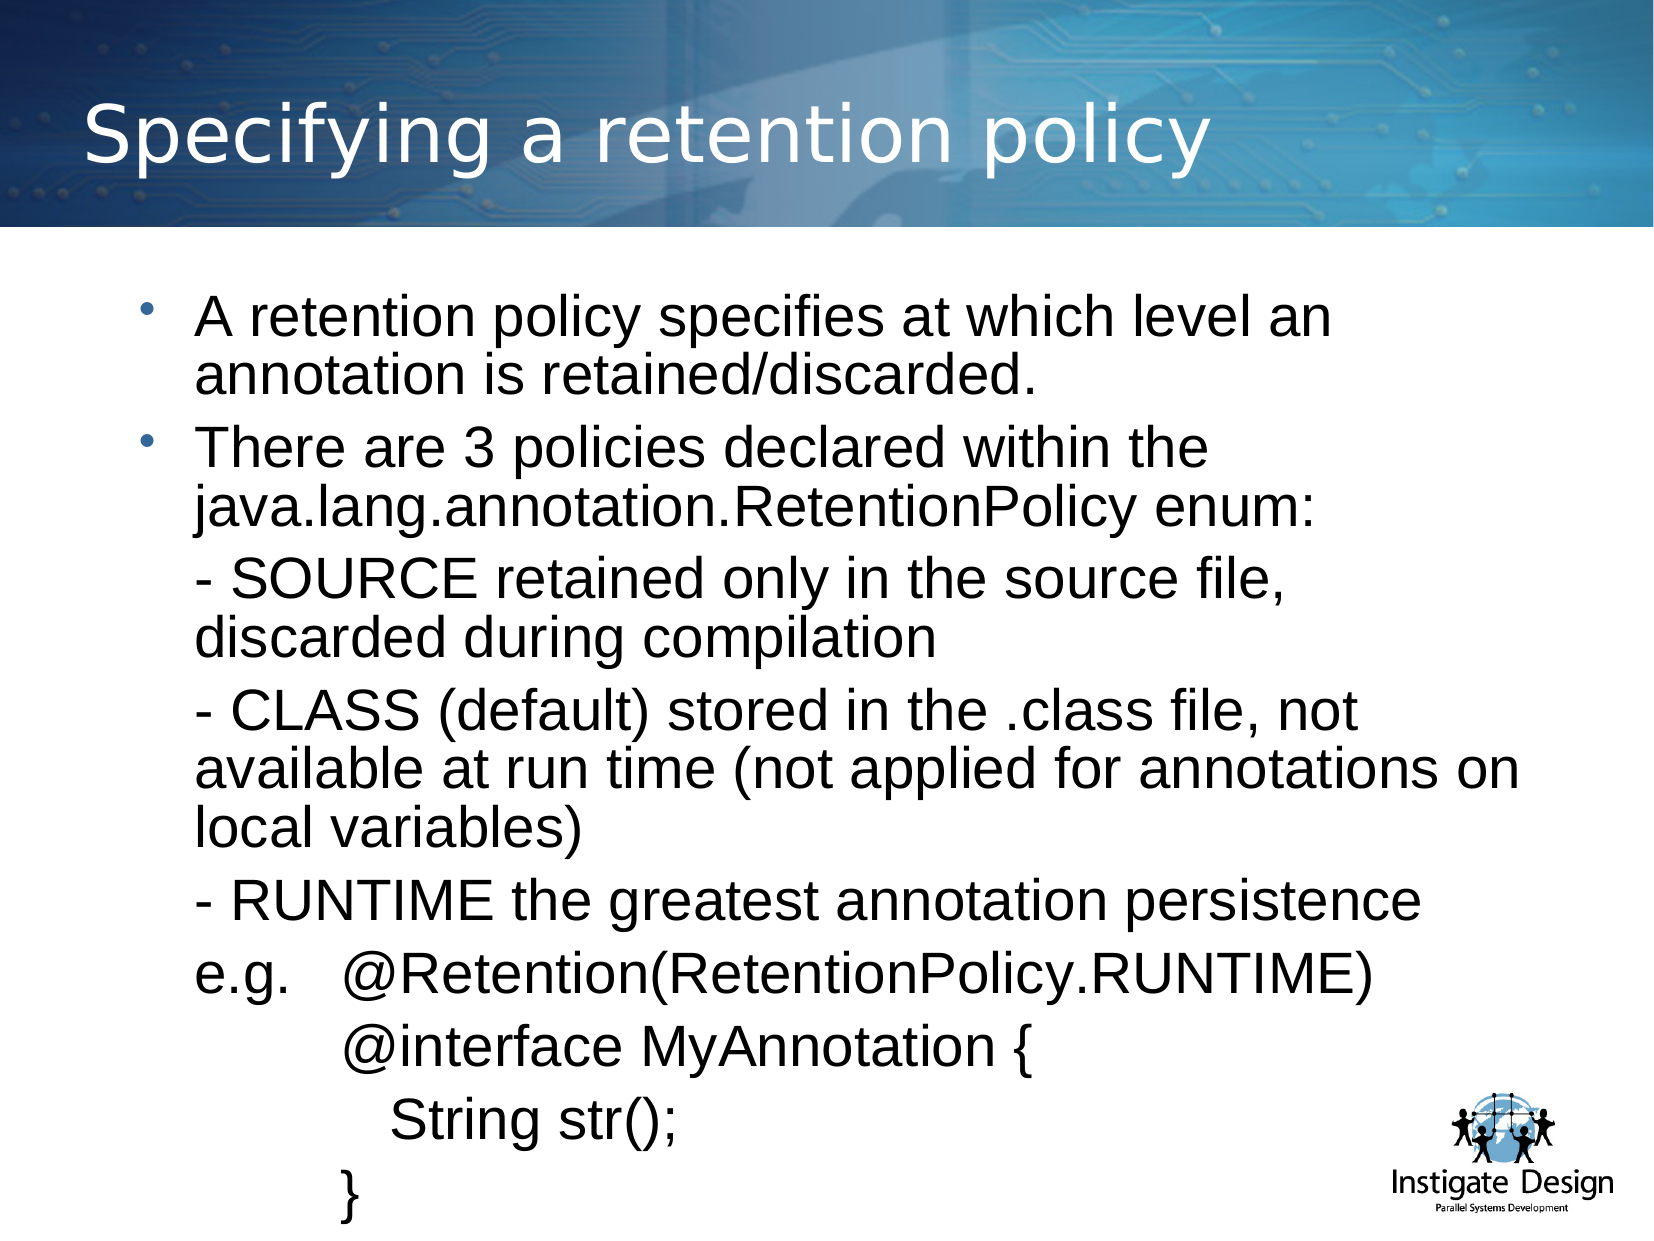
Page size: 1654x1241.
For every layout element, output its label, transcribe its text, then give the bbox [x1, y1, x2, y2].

picture [1545, 1093, 1613, 1213]
title Specifying a retention policy [82, 49, 1570, 228]
picture [0, 0, 1654, 227]
list A retention policy specifies at which level an annotation is retained/discarded. There are 3 policies declared within the java.lang.annotation.RetentionPolicy enum: - SOURCE retained only in the source file, discarded during compilation - CLASS (default) stored in the .class file, not available at run time (not applied for annotations on local variables) - RUNTIME the greatest annotation persistence e.g. @Retention(RetentionPolicy.RUNTIME) @interface MyAnnotation { String str(); } [82, 289, 1545, 1231]
